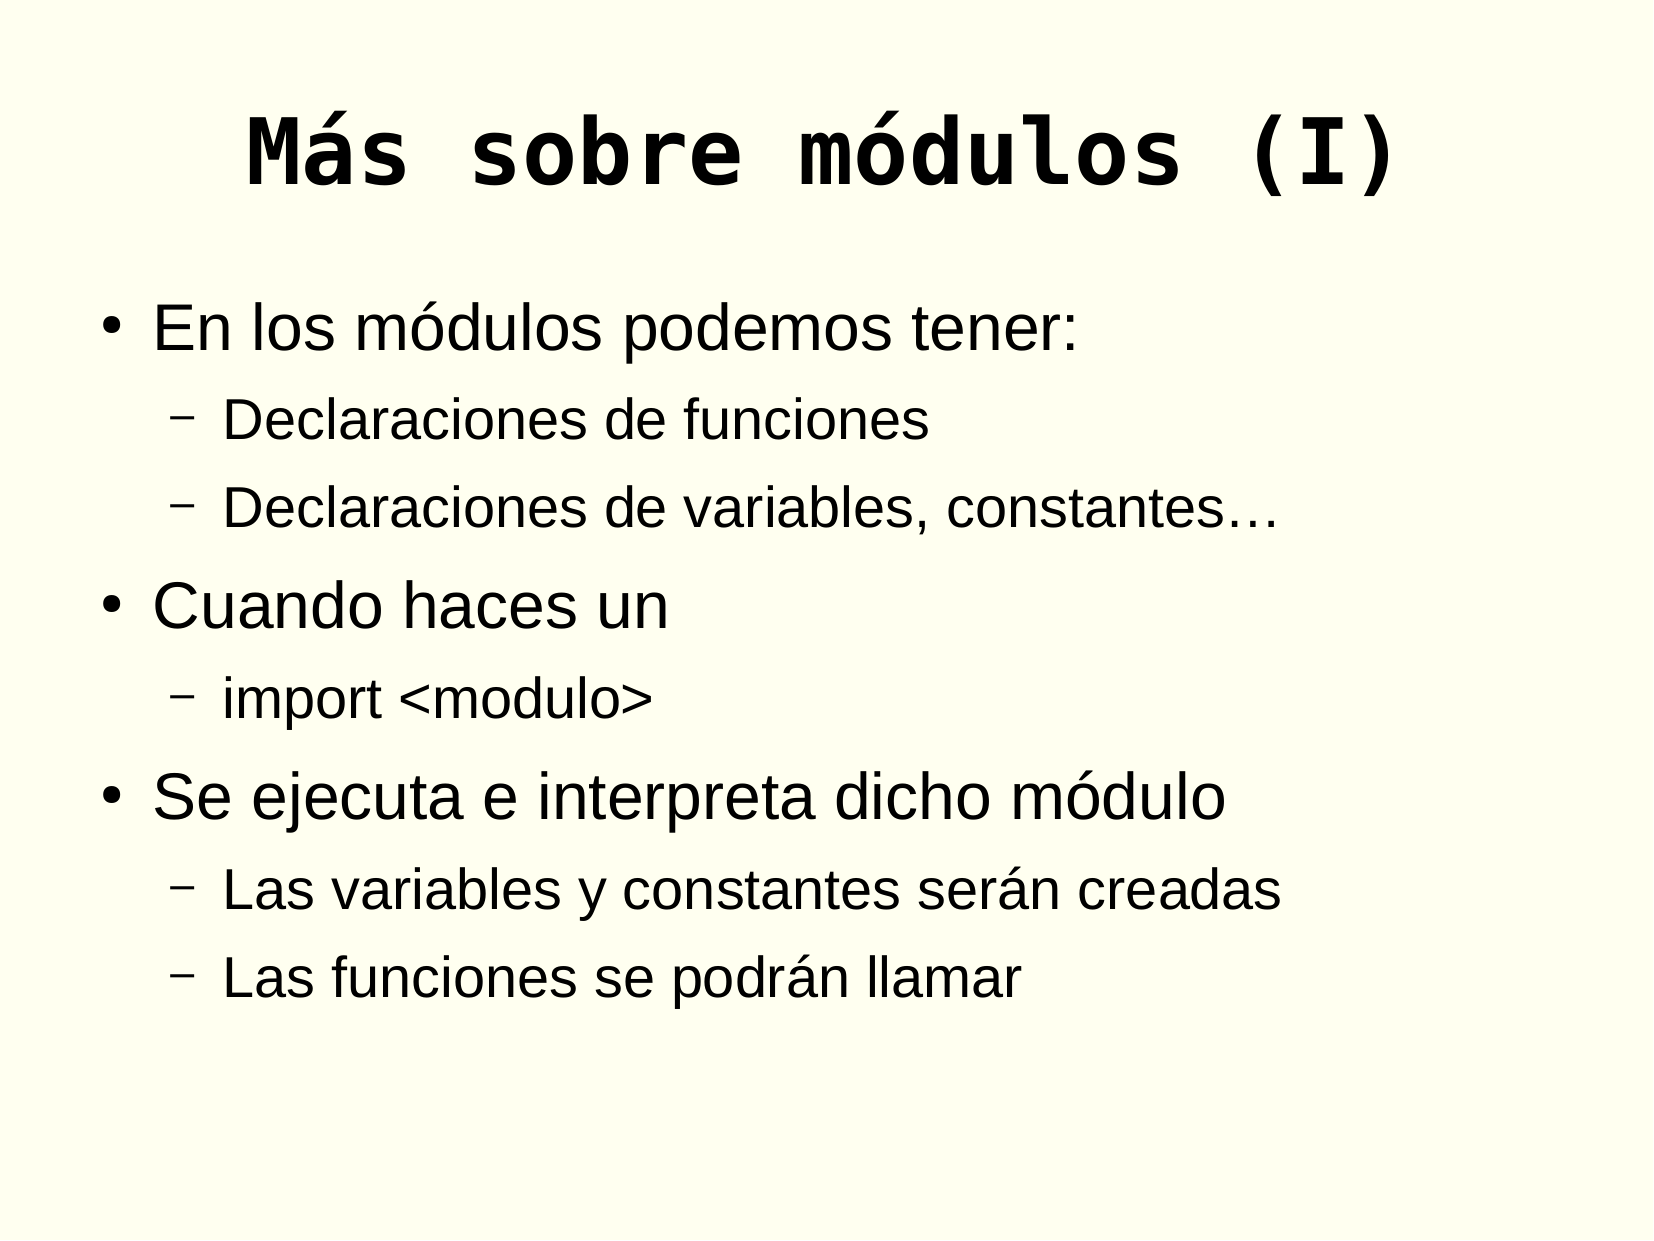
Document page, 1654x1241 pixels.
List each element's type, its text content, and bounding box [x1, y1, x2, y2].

title Más sobre módulos (I) [82, 49, 1571, 257]
list En los módulos podemos tener: Declaraciones de funciones Declaraciones de variables, constantes… Cuando haces un import <modulo> Se ejecuta e interpreta dicho módulo Las variables y constantes serán creadas Las funciones se podrán llamar [82, 290, 1571, 1010]
